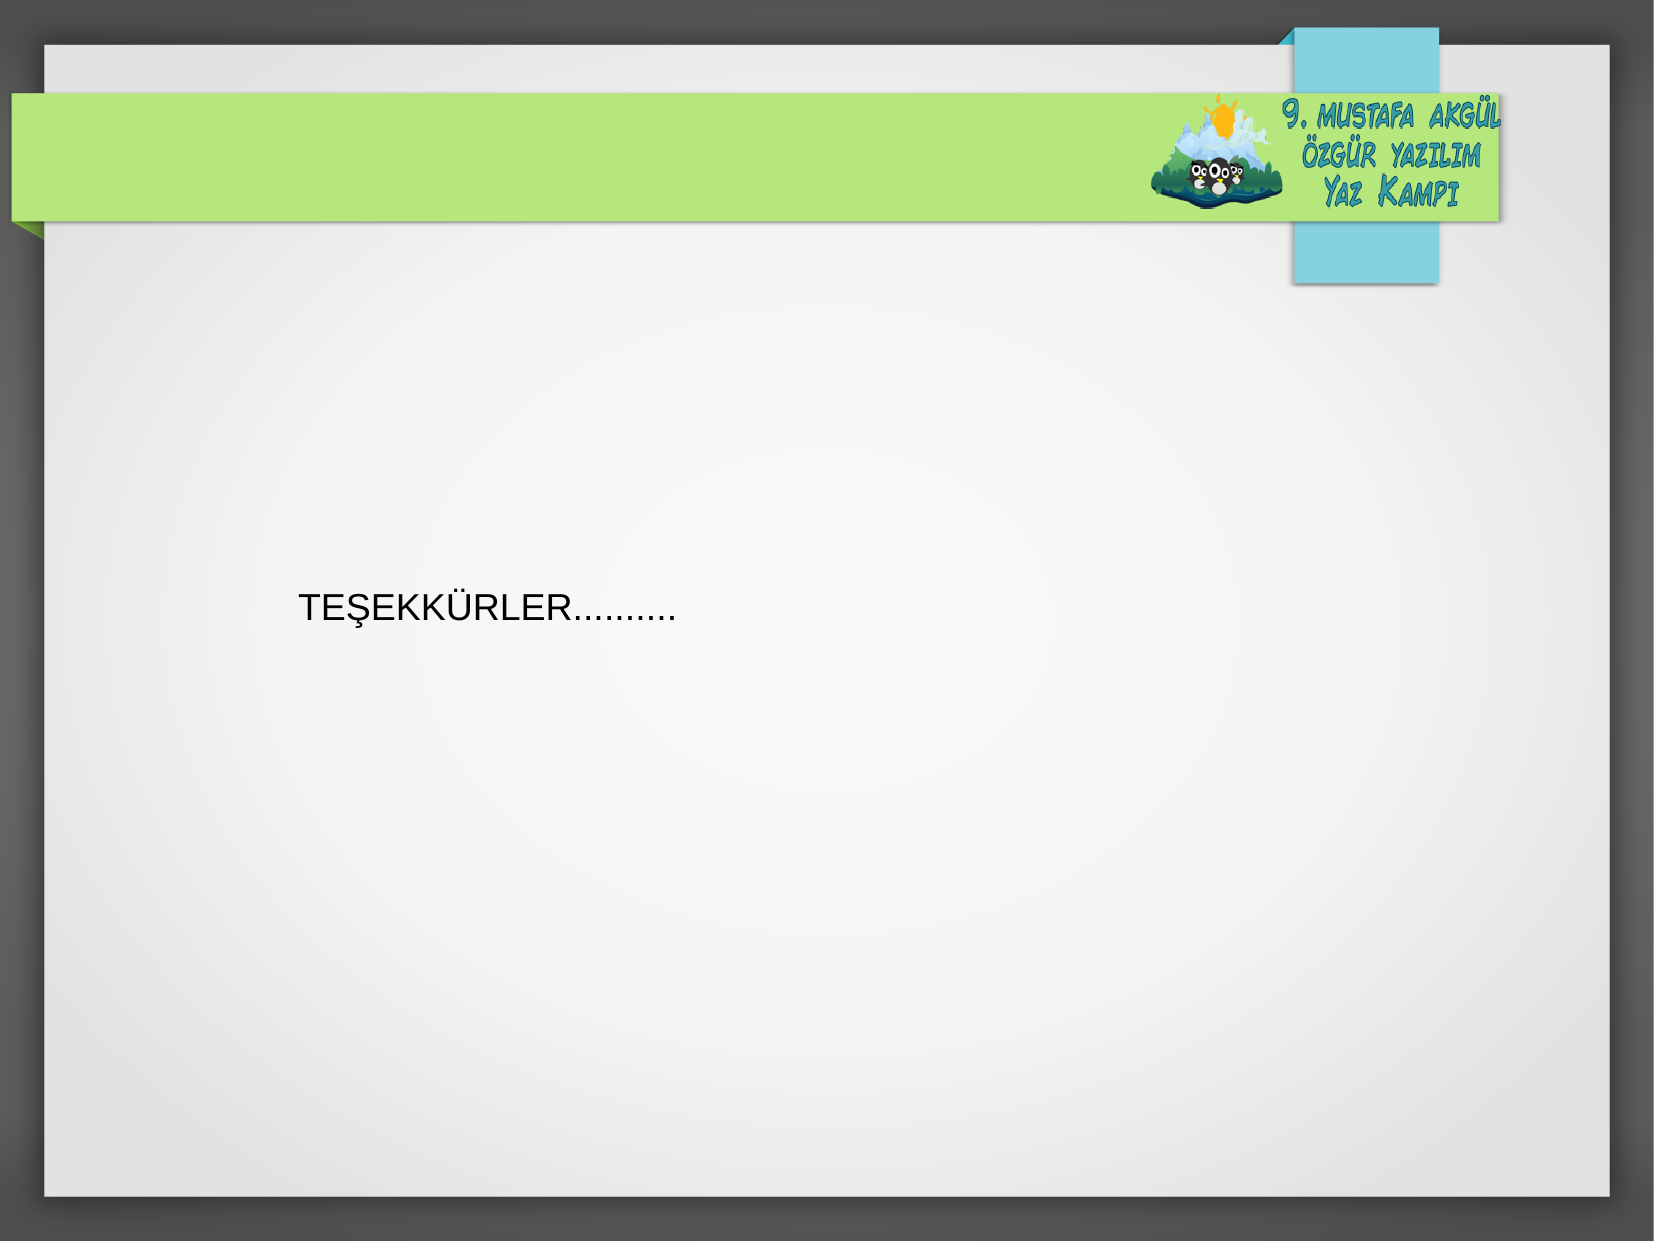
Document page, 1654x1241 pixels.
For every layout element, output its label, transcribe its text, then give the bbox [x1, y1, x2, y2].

text_box TEŞEKKÜRLER.......... [283, 578, 693, 629]
picture [0, 0, 1654, 1241]
